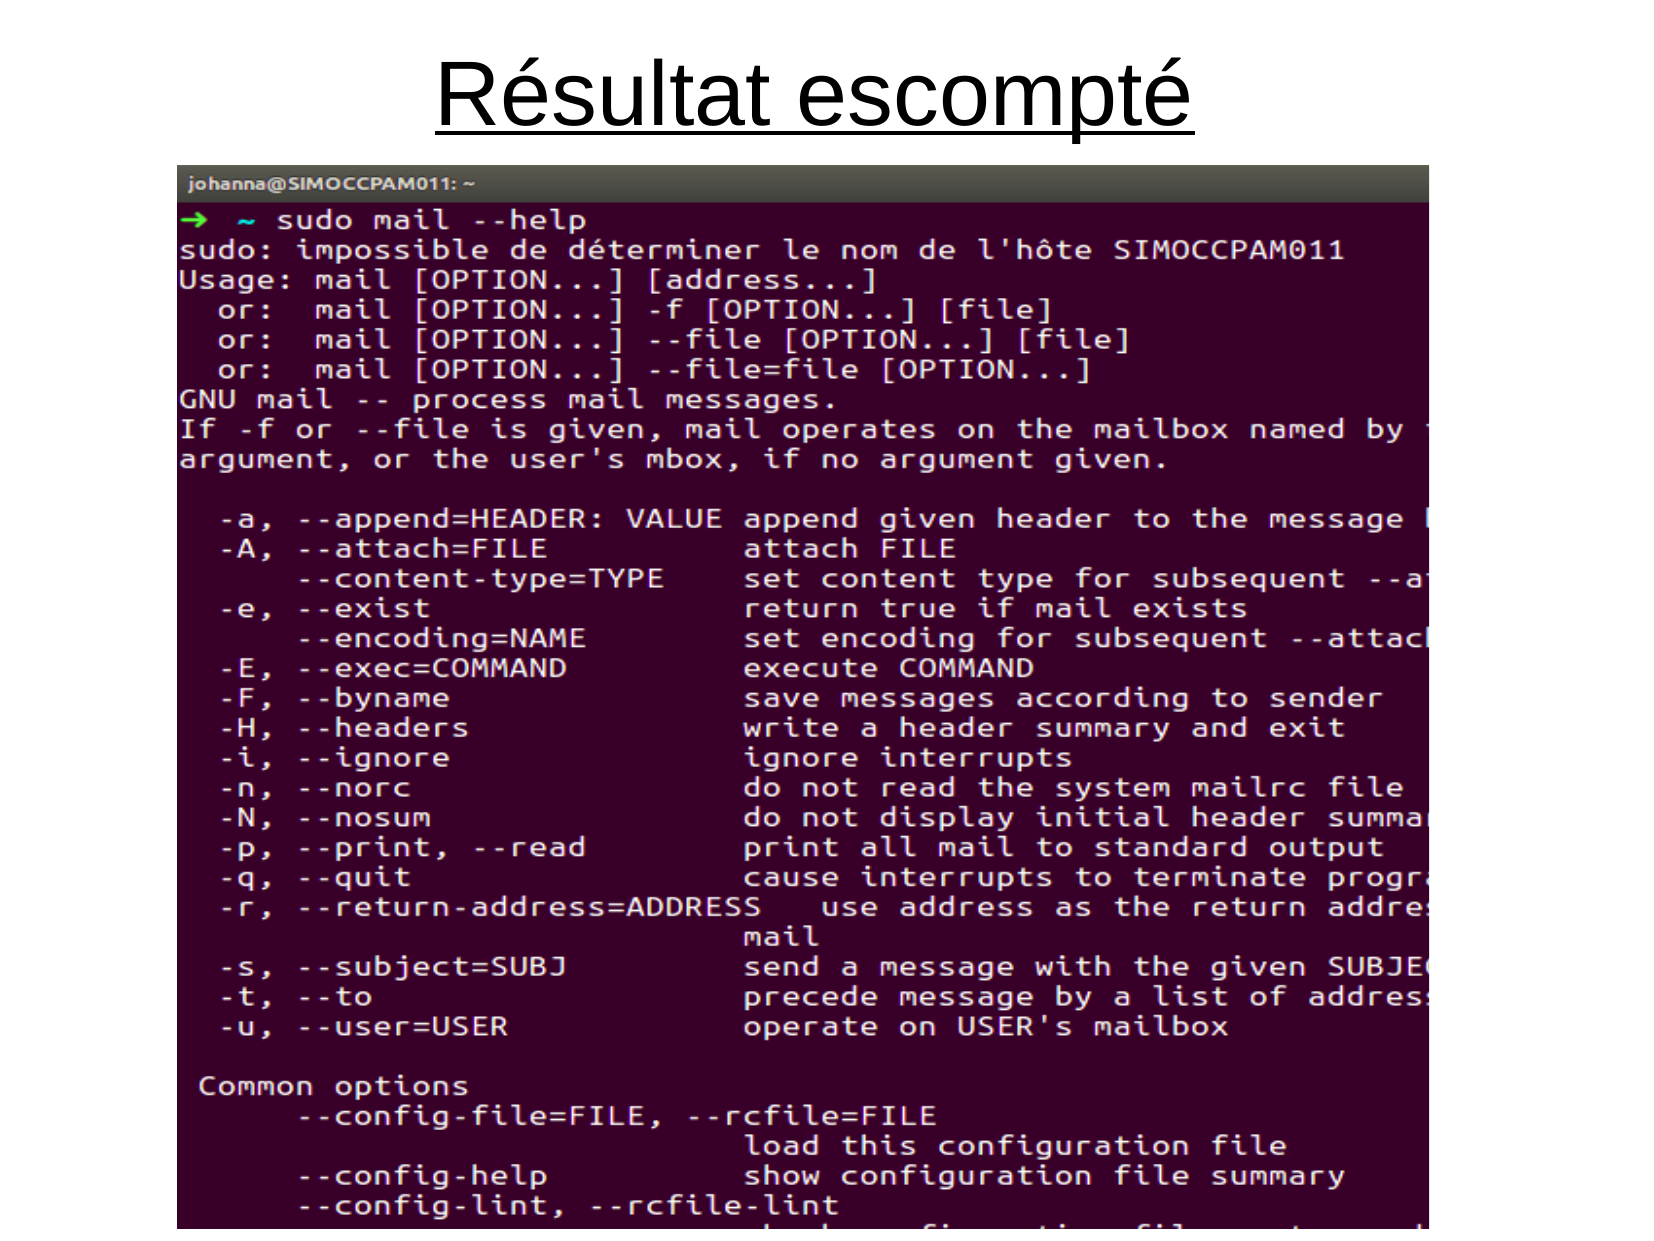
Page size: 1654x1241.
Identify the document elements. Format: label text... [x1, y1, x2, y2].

title Résultat escompté [70, 22, 1560, 166]
picture [177, 165, 1430, 1229]
